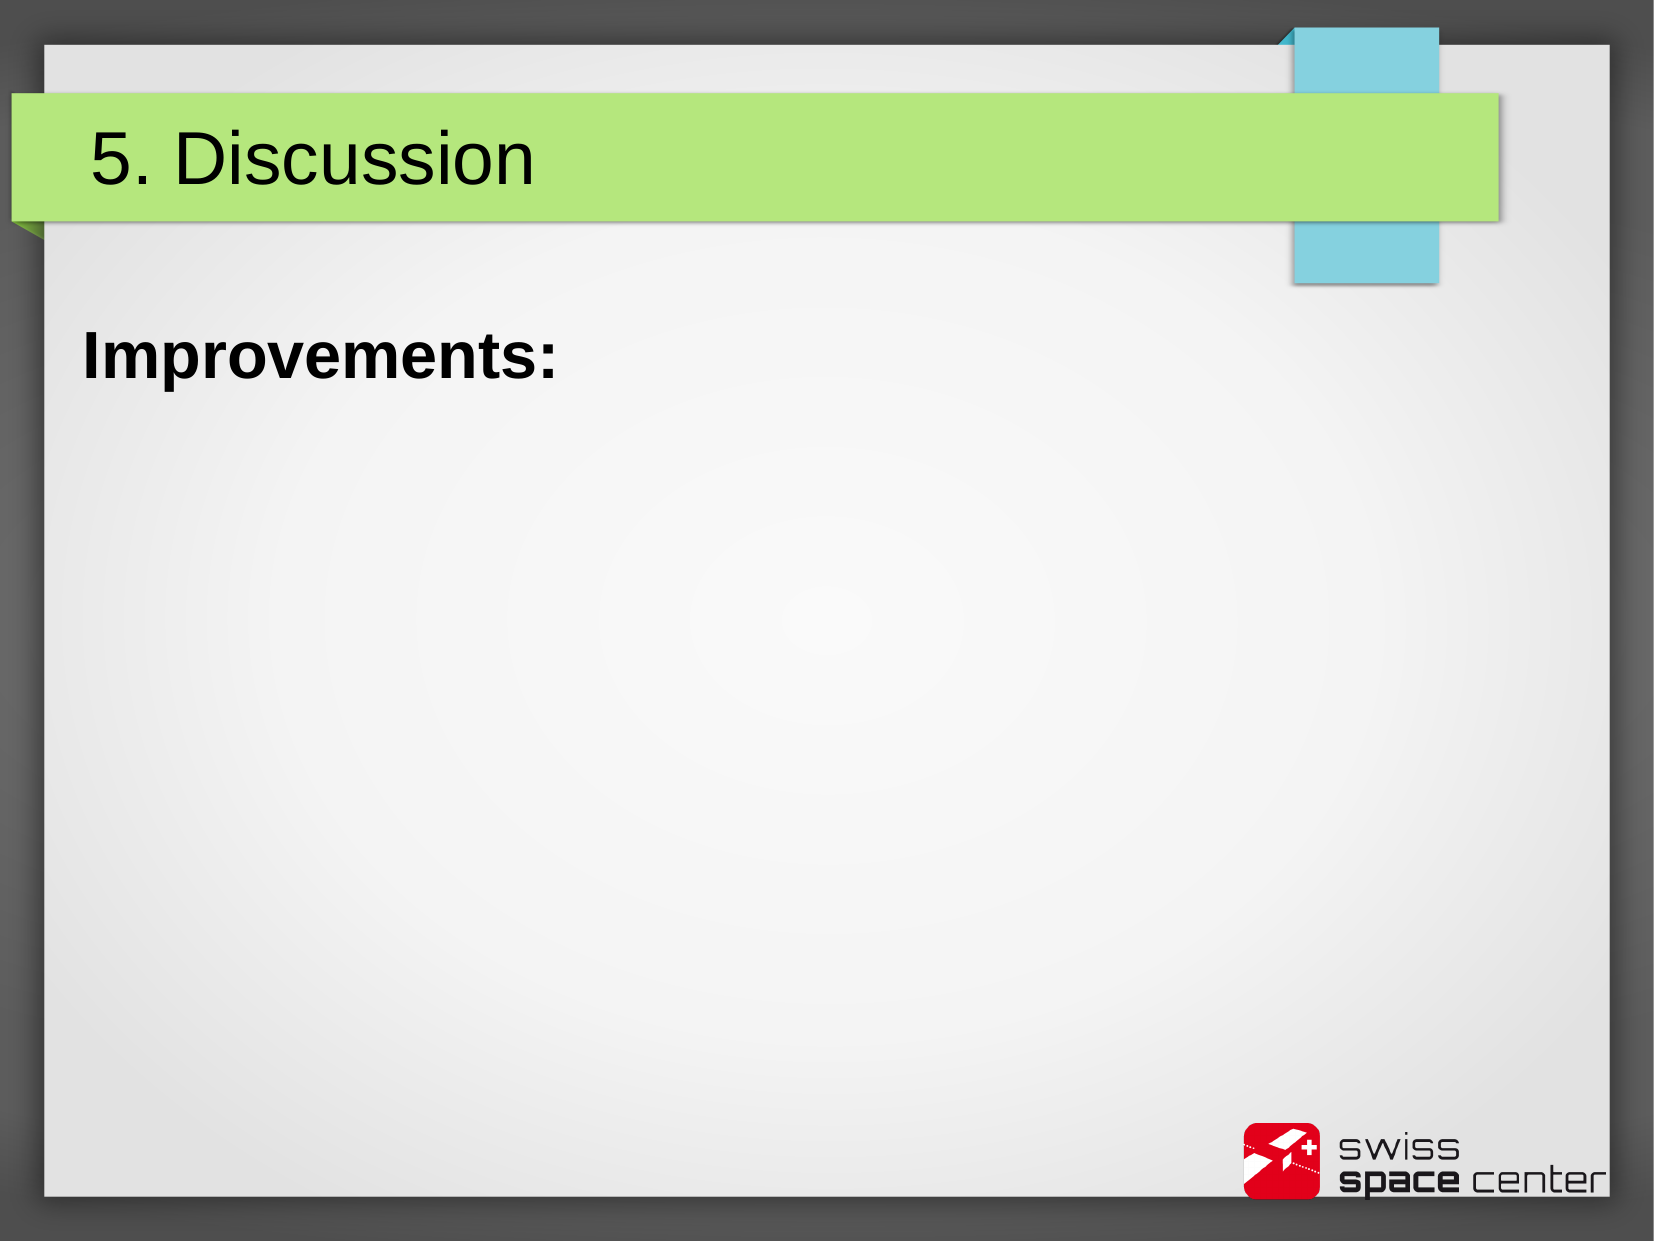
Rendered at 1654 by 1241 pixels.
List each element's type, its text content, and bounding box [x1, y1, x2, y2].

subtitle Improvements: [82, 295, 1571, 1015]
picture [0, 0, 1654, 1241]
title 5. Discussion [90, 99, 1426, 218]
